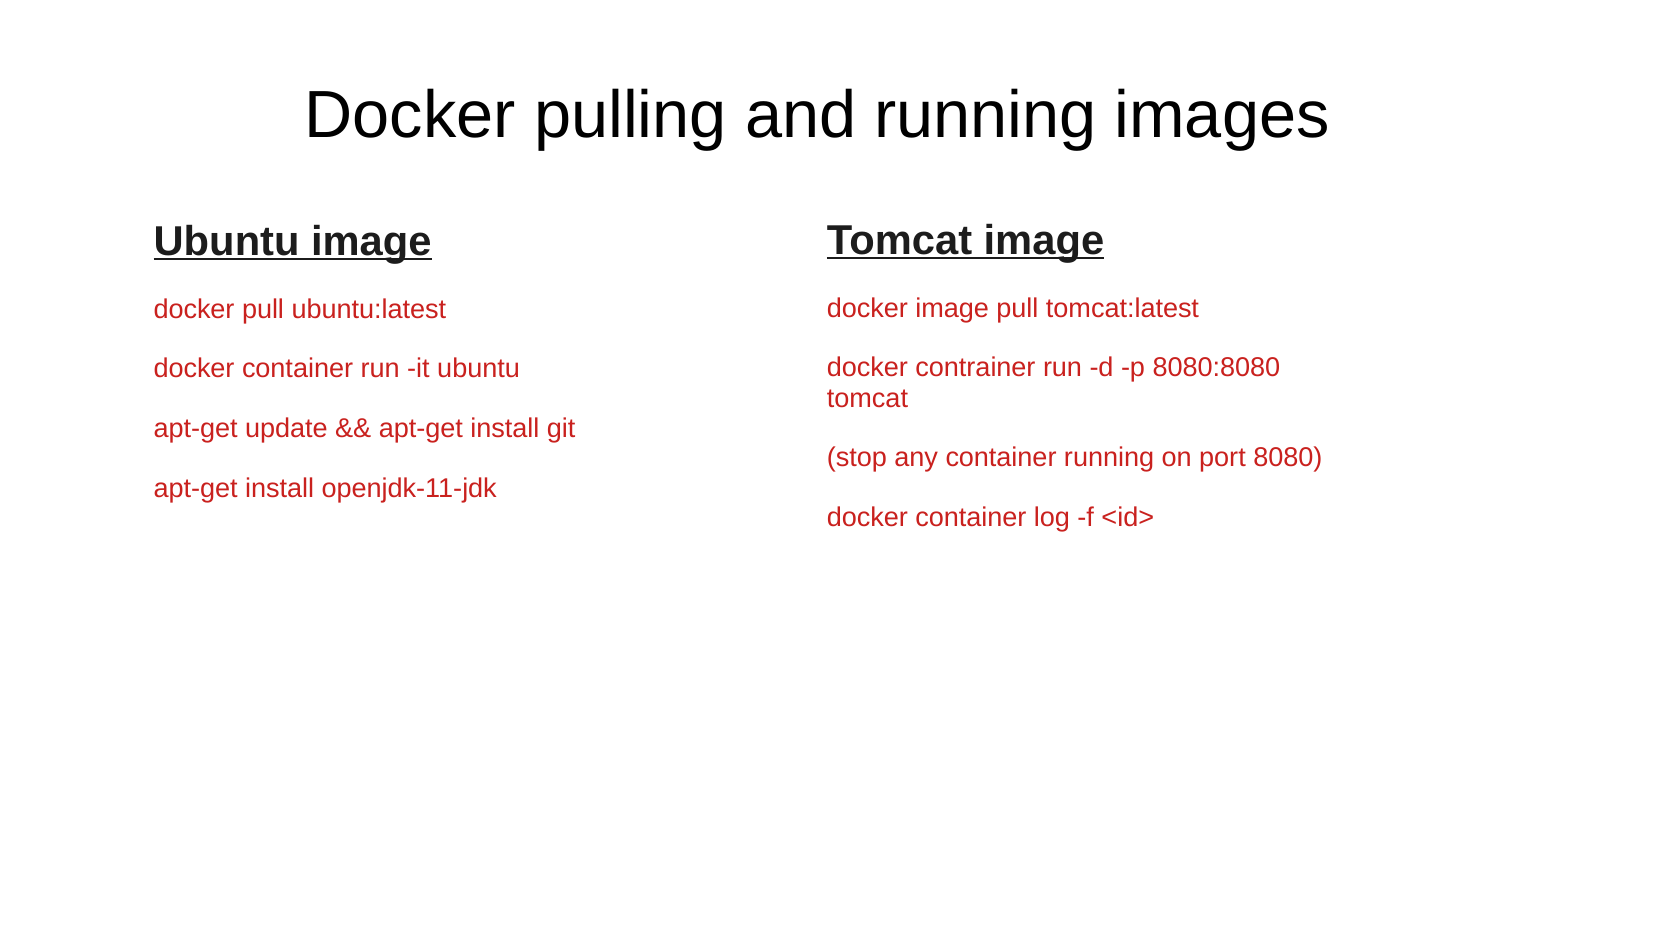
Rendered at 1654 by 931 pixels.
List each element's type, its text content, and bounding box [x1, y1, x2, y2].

list Tomcat image docker image pull tomcat:latest docker contrainer run -d -p 8080:8080 tomcat (stop any container running on port 8080) docker container log -f <id> [755, 216, 1323, 756]
title Docker pulling and running images [82, 37, 1571, 193]
list Ubuntu image docker pull ubuntu:latest docker container run -it ubuntu apt-get update && apt-get install git apt-get install openjdk-11-jdk [82, 217, 650, 758]
